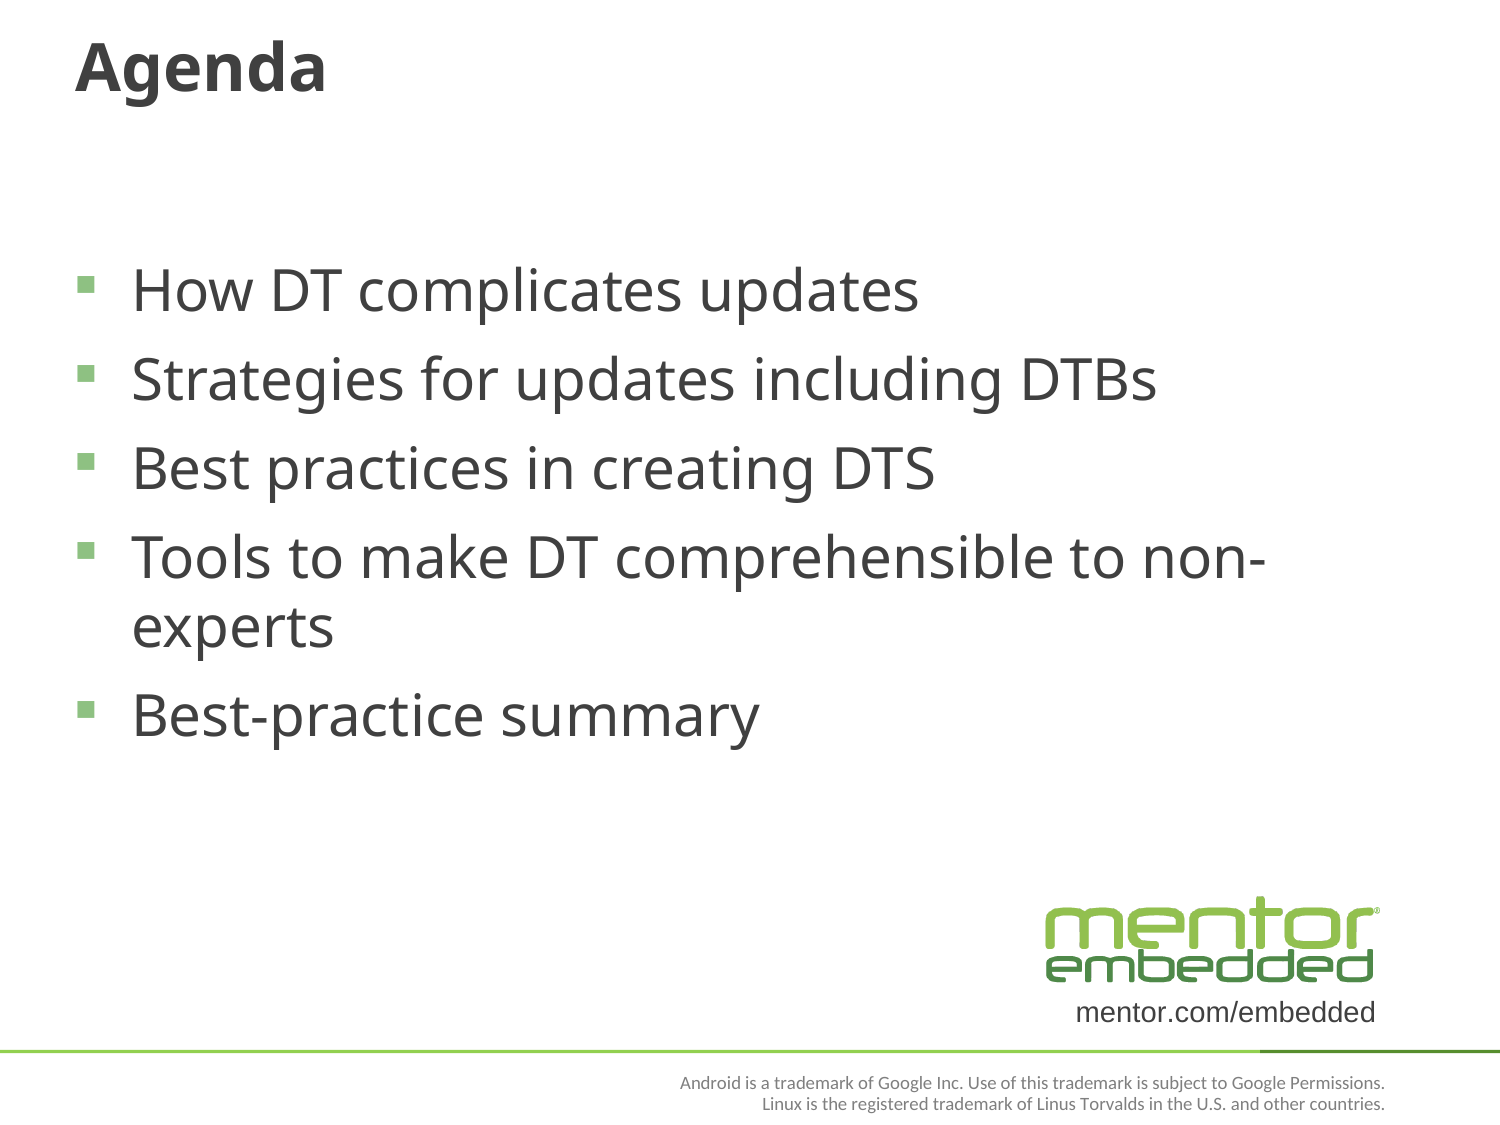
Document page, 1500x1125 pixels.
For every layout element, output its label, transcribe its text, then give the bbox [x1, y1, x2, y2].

title Agenda [0, 0, 1500, 113]
list How DT complicates updates Strategies for updates including DTBs Best practices in creating DTS Tools to make DT comprehensible to non-experts Best-practice summary [0, 245, 1500, 899]
picture [1037, 899, 1382, 991]
